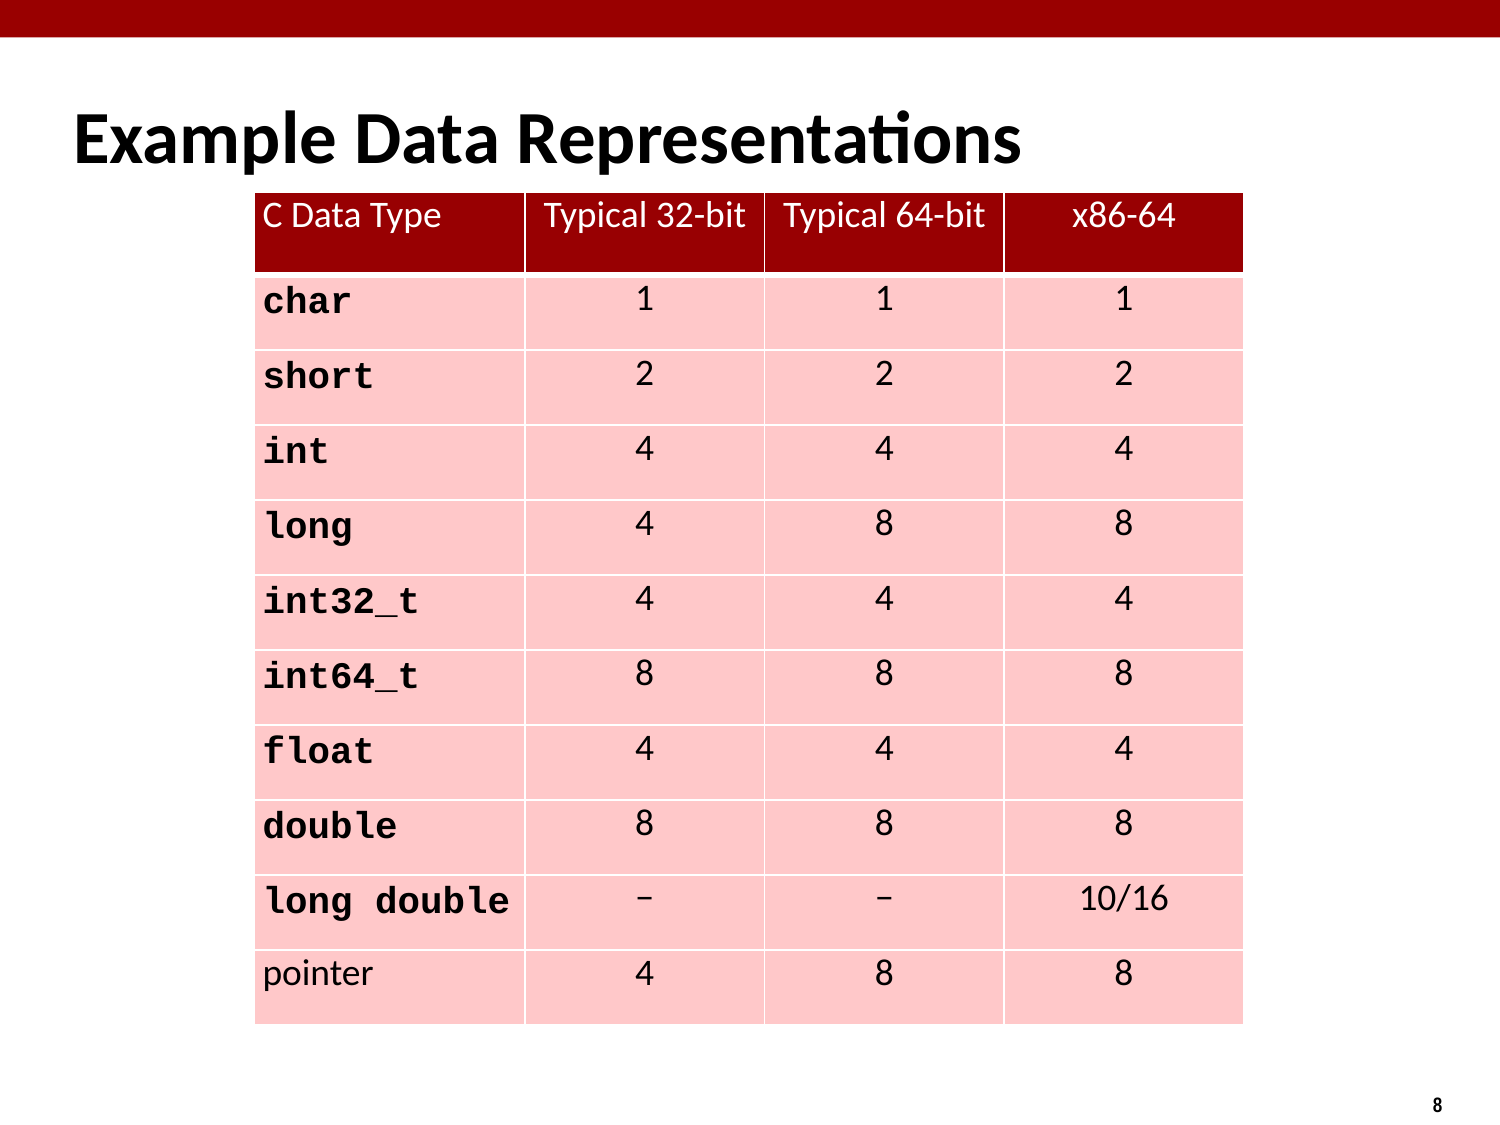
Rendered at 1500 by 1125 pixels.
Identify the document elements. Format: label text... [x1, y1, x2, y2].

table_cell 8 [765, 651, 1003, 724]
table_cell 1 [765, 278, 1003, 349]
table_cell double [255, 801, 524, 874]
table_cell 4 [765, 426, 1003, 499]
table_cell 4 [765, 576, 1003, 649]
table_cell 8 [1005, 951, 1243, 1024]
table_cell pointer [255, 951, 524, 1024]
text_box Example Data Representations [58, 71, 1304, 197]
table_header x86-64 [1005, 193, 1243, 272]
table_cell 4 [1005, 576, 1243, 649]
table_cell 4 [526, 951, 764, 1024]
table_cell − [526, 876, 764, 949]
table_cell 8 [1005, 501, 1243, 574]
table_cell 4 [526, 426, 764, 499]
table_cell 4 [1005, 426, 1243, 499]
table_cell int [255, 426, 524, 499]
table_cell long [255, 501, 524, 574]
table_cell 10/16 [1005, 876, 1243, 949]
table_cell 2 [765, 351, 1003, 424]
table_header Typical 64-bit [765, 193, 1003, 272]
table_cell int64_t [255, 651, 524, 724]
table_cell float [255, 726, 524, 799]
table_cell 8 [1005, 651, 1243, 724]
table_cell 4 [526, 501, 764, 574]
table_header C Data Type [255, 193, 524, 272]
table_cell 8 [526, 801, 764, 874]
table_cell 1 [526, 278, 764, 349]
table_cell 2 [526, 351, 764, 424]
table_cell int32_t [255, 576, 524, 649]
table_cell 4 [765, 726, 1003, 799]
table_cell 8 [1005, 801, 1243, 874]
table_cell 8 [765, 501, 1003, 574]
table_cell 4 [526, 576, 764, 649]
table_cell 2 [1005, 351, 1243, 424]
table_header Typical 32-bit [526, 193, 764, 272]
table_cell 1 [1005, 278, 1243, 349]
table_cell 4 [1005, 726, 1243, 799]
table_cell short [255, 351, 524, 424]
table_cell char [255, 278, 524, 349]
table_cell 8 [765, 801, 1003, 874]
table_cell long double [255, 876, 524, 949]
table_cell 8 [765, 951, 1003, 1024]
table_cell 8 [526, 651, 764, 724]
table_cell − [765, 876, 1003, 949]
table_cell 4 [526, 726, 764, 799]
